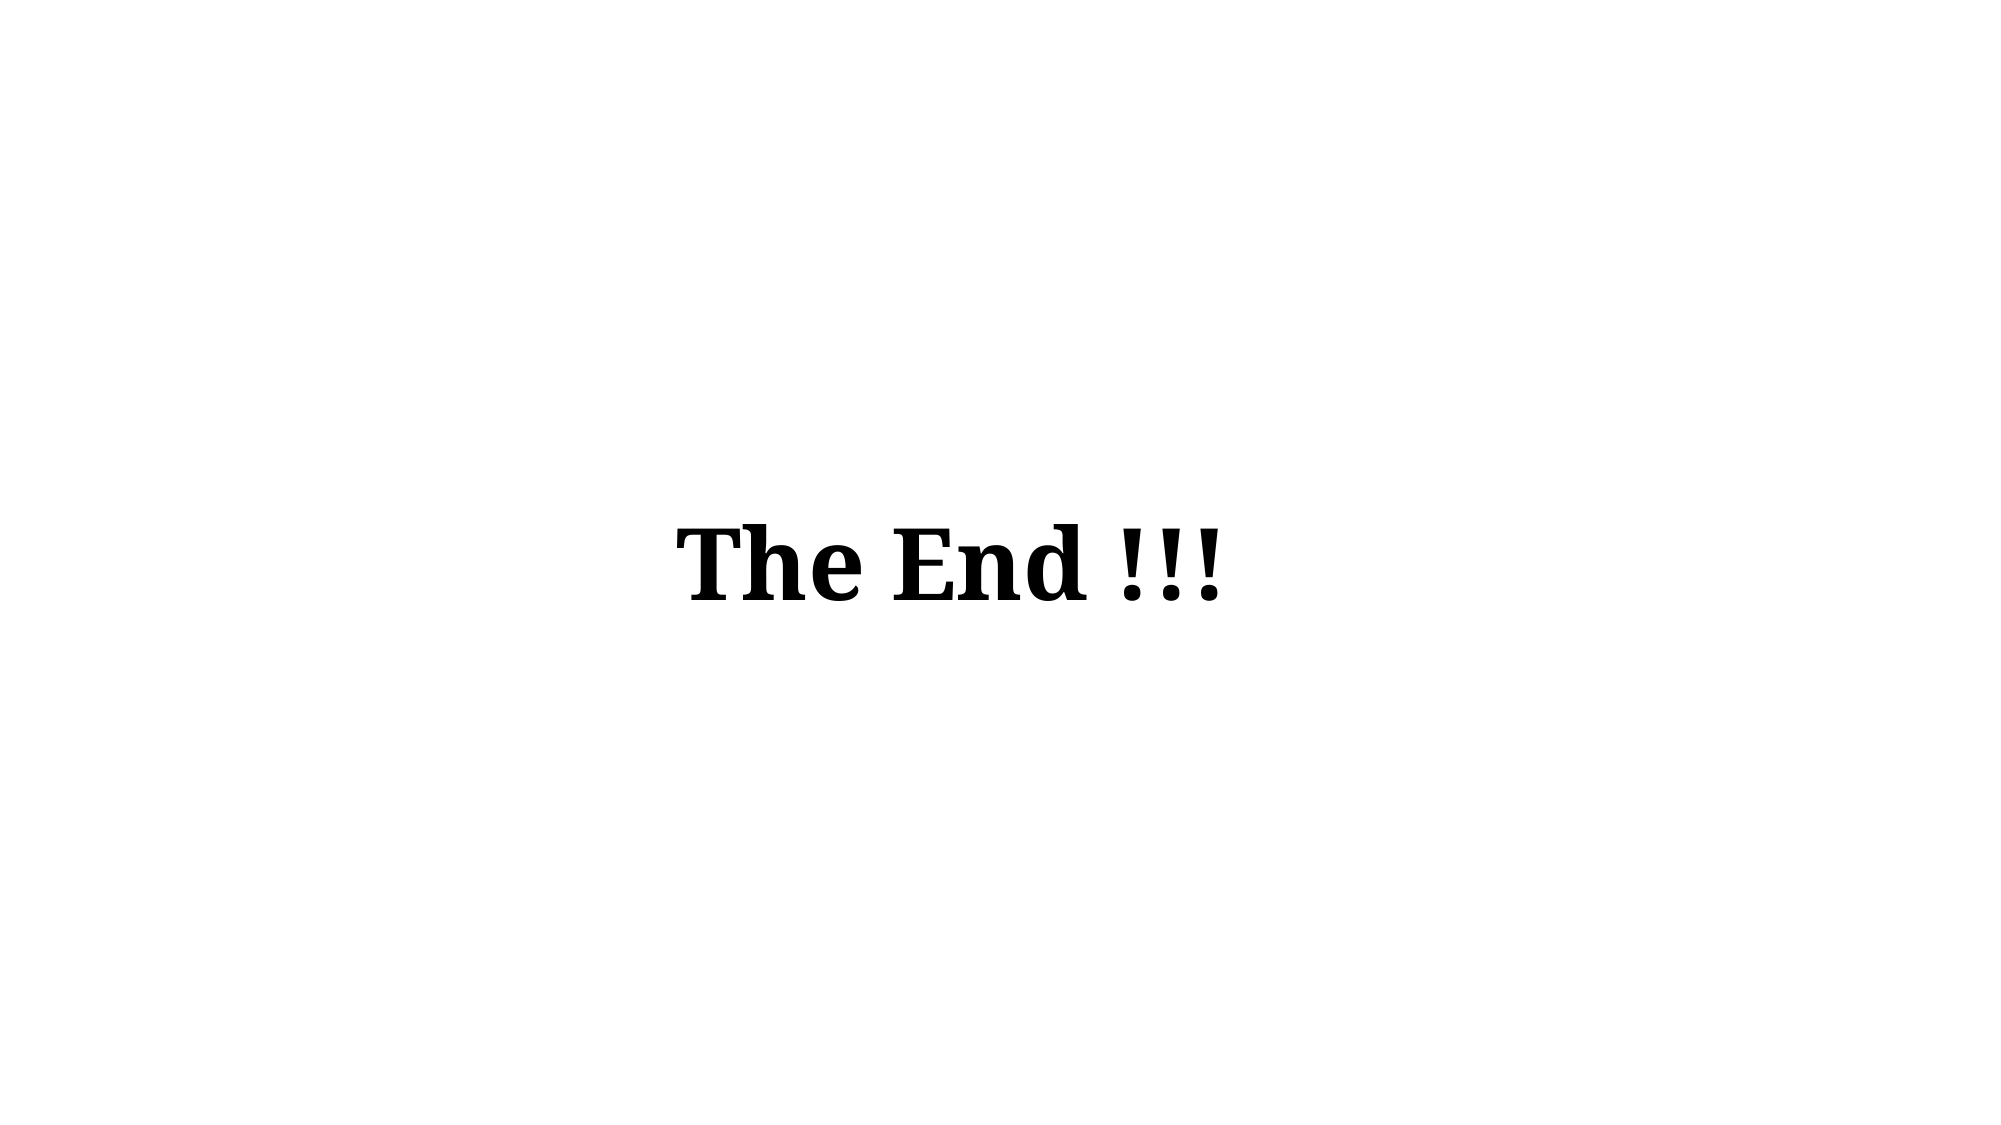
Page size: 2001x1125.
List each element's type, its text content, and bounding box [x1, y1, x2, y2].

title The End !!! [127, 435, 1778, 700]
